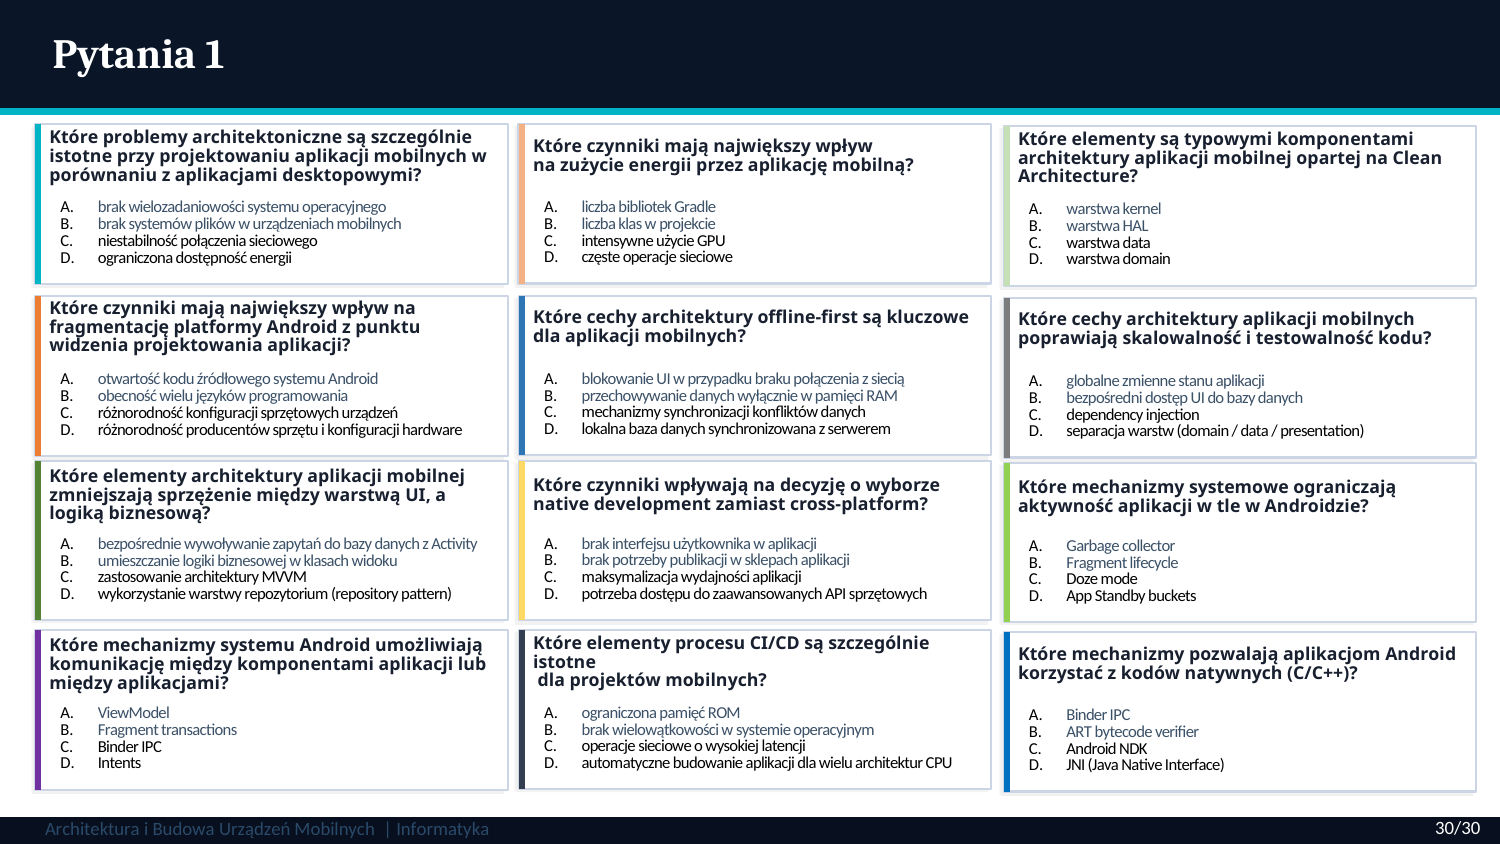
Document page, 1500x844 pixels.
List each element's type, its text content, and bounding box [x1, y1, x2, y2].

text_box Które mechanizmy systemu Android umożliwiają komunikację między komponentami aplikacji lub między aplikacjami? [49, 637, 504, 696]
text_box [35, 461, 508, 620]
text_box brak interfejsu użytkownika w aplikacji brak potrzeby publikacji w sklepach aplikacji maksymalizacja wydajności aplikacji potrzeba dostępu do zaawansowanych API sprzętowych [544, 520, 970, 620]
text_box [1004, 463, 1476, 622]
text_box [35, 296, 508, 456]
text_box [519, 296, 991, 455]
text_box [1004, 632, 1476, 792]
text_box [519, 630, 991, 789]
text_box [0, 817, 1420, 844]
text_box Które czynniki wpływają na decyzję o wyborze native development zamiast cross-platform? [533, 467, 988, 526]
text_box liczba bibliotek Gradle liczba klas w projekcie intensywne użycie GPU częste operacje sieciowe [544, 183, 970, 284]
text_box Które mechanizmy systemowe ograniczają aktywność aplikacji w tle w Androidzie? [1018, 469, 1473, 529]
text_box Które czynniki mają największy wpływ na zużycie energii przez aplikację mobilną? [533, 129, 988, 188]
text_box ViewModel Fragment transactions Binder IPC Intents [60, 690, 486, 790]
text_box brak wielozadaniowości systemu operacyjnego brak systemów plików w urządzeniach mobilnych niestabilność połączenia sieciowego ograniczona dostępność energii [60, 184, 486, 284]
text_box Które cechy architektury aplikacji mobilnych poprawiają skalowalność i testowalność kodu? [1018, 301, 1473, 360]
text_box blokowanie UI w przypadku braku połączenia z siecią przechowywanie danych wyłącznie w pamięci RAM mechanizmy synchronizacji konfliktów danych lokalna baza danych synchronizowana z serwerem [544, 355, 970, 456]
text_box Które cechy architektury offline-first są kluczowe dla aplikacji mobilnych? [533, 299, 988, 358]
text_box [1004, 298, 1476, 458]
text_box Które mechanizmy pozwalają aplikacjom Android korzystać z kodów natywnych (C/C++)? [1018, 636, 1473, 696]
text_box Które czynniki mają największy wpływ na fragmentację platformy Android z punktu widzenia projektowania aplikacji? [49, 299, 504, 359]
text_box Które elementy są typowymi komponentami architektury aplikacji mobilnej opartej na Clean Architecture? [1018, 131, 1473, 190]
text_box [0, 0, 1500, 115]
text_box Architektura i Budowa Urządzeń Mobilnych | Informatyka [45, 819, 1420, 843]
text_box [35, 124, 508, 284]
text_box Które elementy architektury aplikacji mobilnej zmniejszają sprzężenie między warstwą UI, a logiką biznesową? [49, 468, 504, 527]
text_box [1004, 126, 1476, 286]
text_box Pytania 1 [53, 9, 1447, 102]
text_box Garbage collector Fragment lifecycle Doze mode App Standby buckets [1029, 522, 1455, 623]
text_box [35, 630, 508, 790]
text_box bezpośrednie wywoływanie zapytań do bazy danych z Activity umieszczanie logiki biznesowej w klasach widoku zastosowanie architektury MVVM wykorzystanie warstwy repozytorium (repository pattern) [60, 520, 486, 621]
text_box Które elementy procesu CI/CD są szczególnie istotne dla projektów mobilnych? [533, 634, 988, 693]
text_box /30 [1420, 817, 1500, 844]
text_box [519, 461, 991, 620]
text_box ograniczona pamięć ROM brak wielowątkowości w systemie operacyjnym operacje sieciowe o wysokiej latencji automatyczne budowanie aplikacji dla wielu architektur CPU [544, 689, 970, 790]
text_box Binder IPC ART bytecode verifier Android NDK JNI (Java Native Interface) [1029, 691, 1455, 792]
text_box [518, 124, 991, 284]
text_box otwartość kodu źródłowego systemu Android obecność wielu języków programowania różnorodność konfiguracji sprzętowych urządzeń różnorodność producentów sprzętu i konfiguracji hardware [60, 355, 486, 456]
text_box globalne zmienne stanu aplikacji bezpośredni dostęp UI do bazy danych dependency injection separacja warstw (domain / data / presentation) [1029, 357, 1455, 458]
text_box Które problemy architektoniczne są szczególnie istotne przy projektowaniu aplikacji mobilnych w porównaniu z aplikacjami desktopowymi? [49, 129, 504, 188]
text_box warstwa kernel warstwa HAL warstwa data warstwa domain [1029, 185, 1455, 286]
